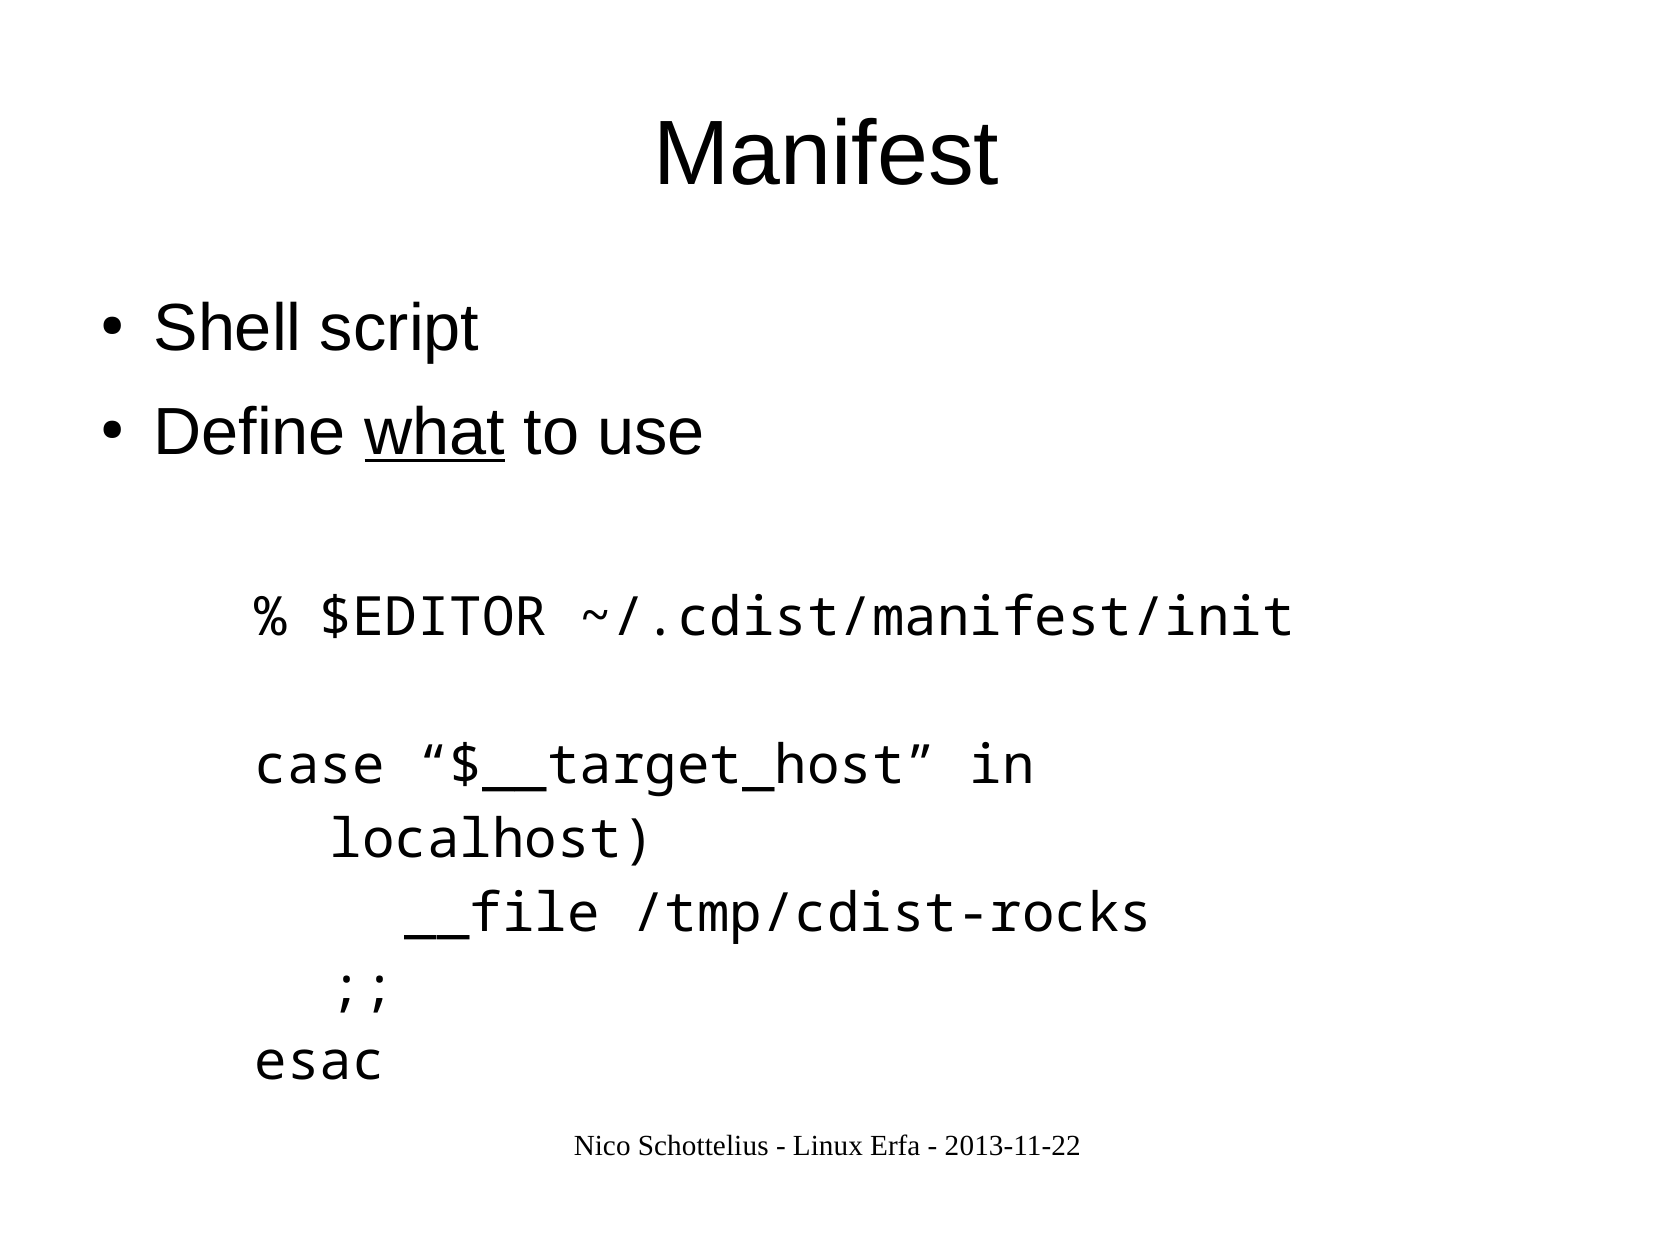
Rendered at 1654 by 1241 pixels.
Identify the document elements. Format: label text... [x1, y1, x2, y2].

list Shell script Define what to use [82, 290, 1538, 1010]
text_box % $EDITOR ~/.cdist/manifest/init case “$__target_host” in localhost) __file /tmp/cdist-rocks ;; esac [239, 1010, 1380, 1229]
title Manifest [82, 49, 1571, 257]
